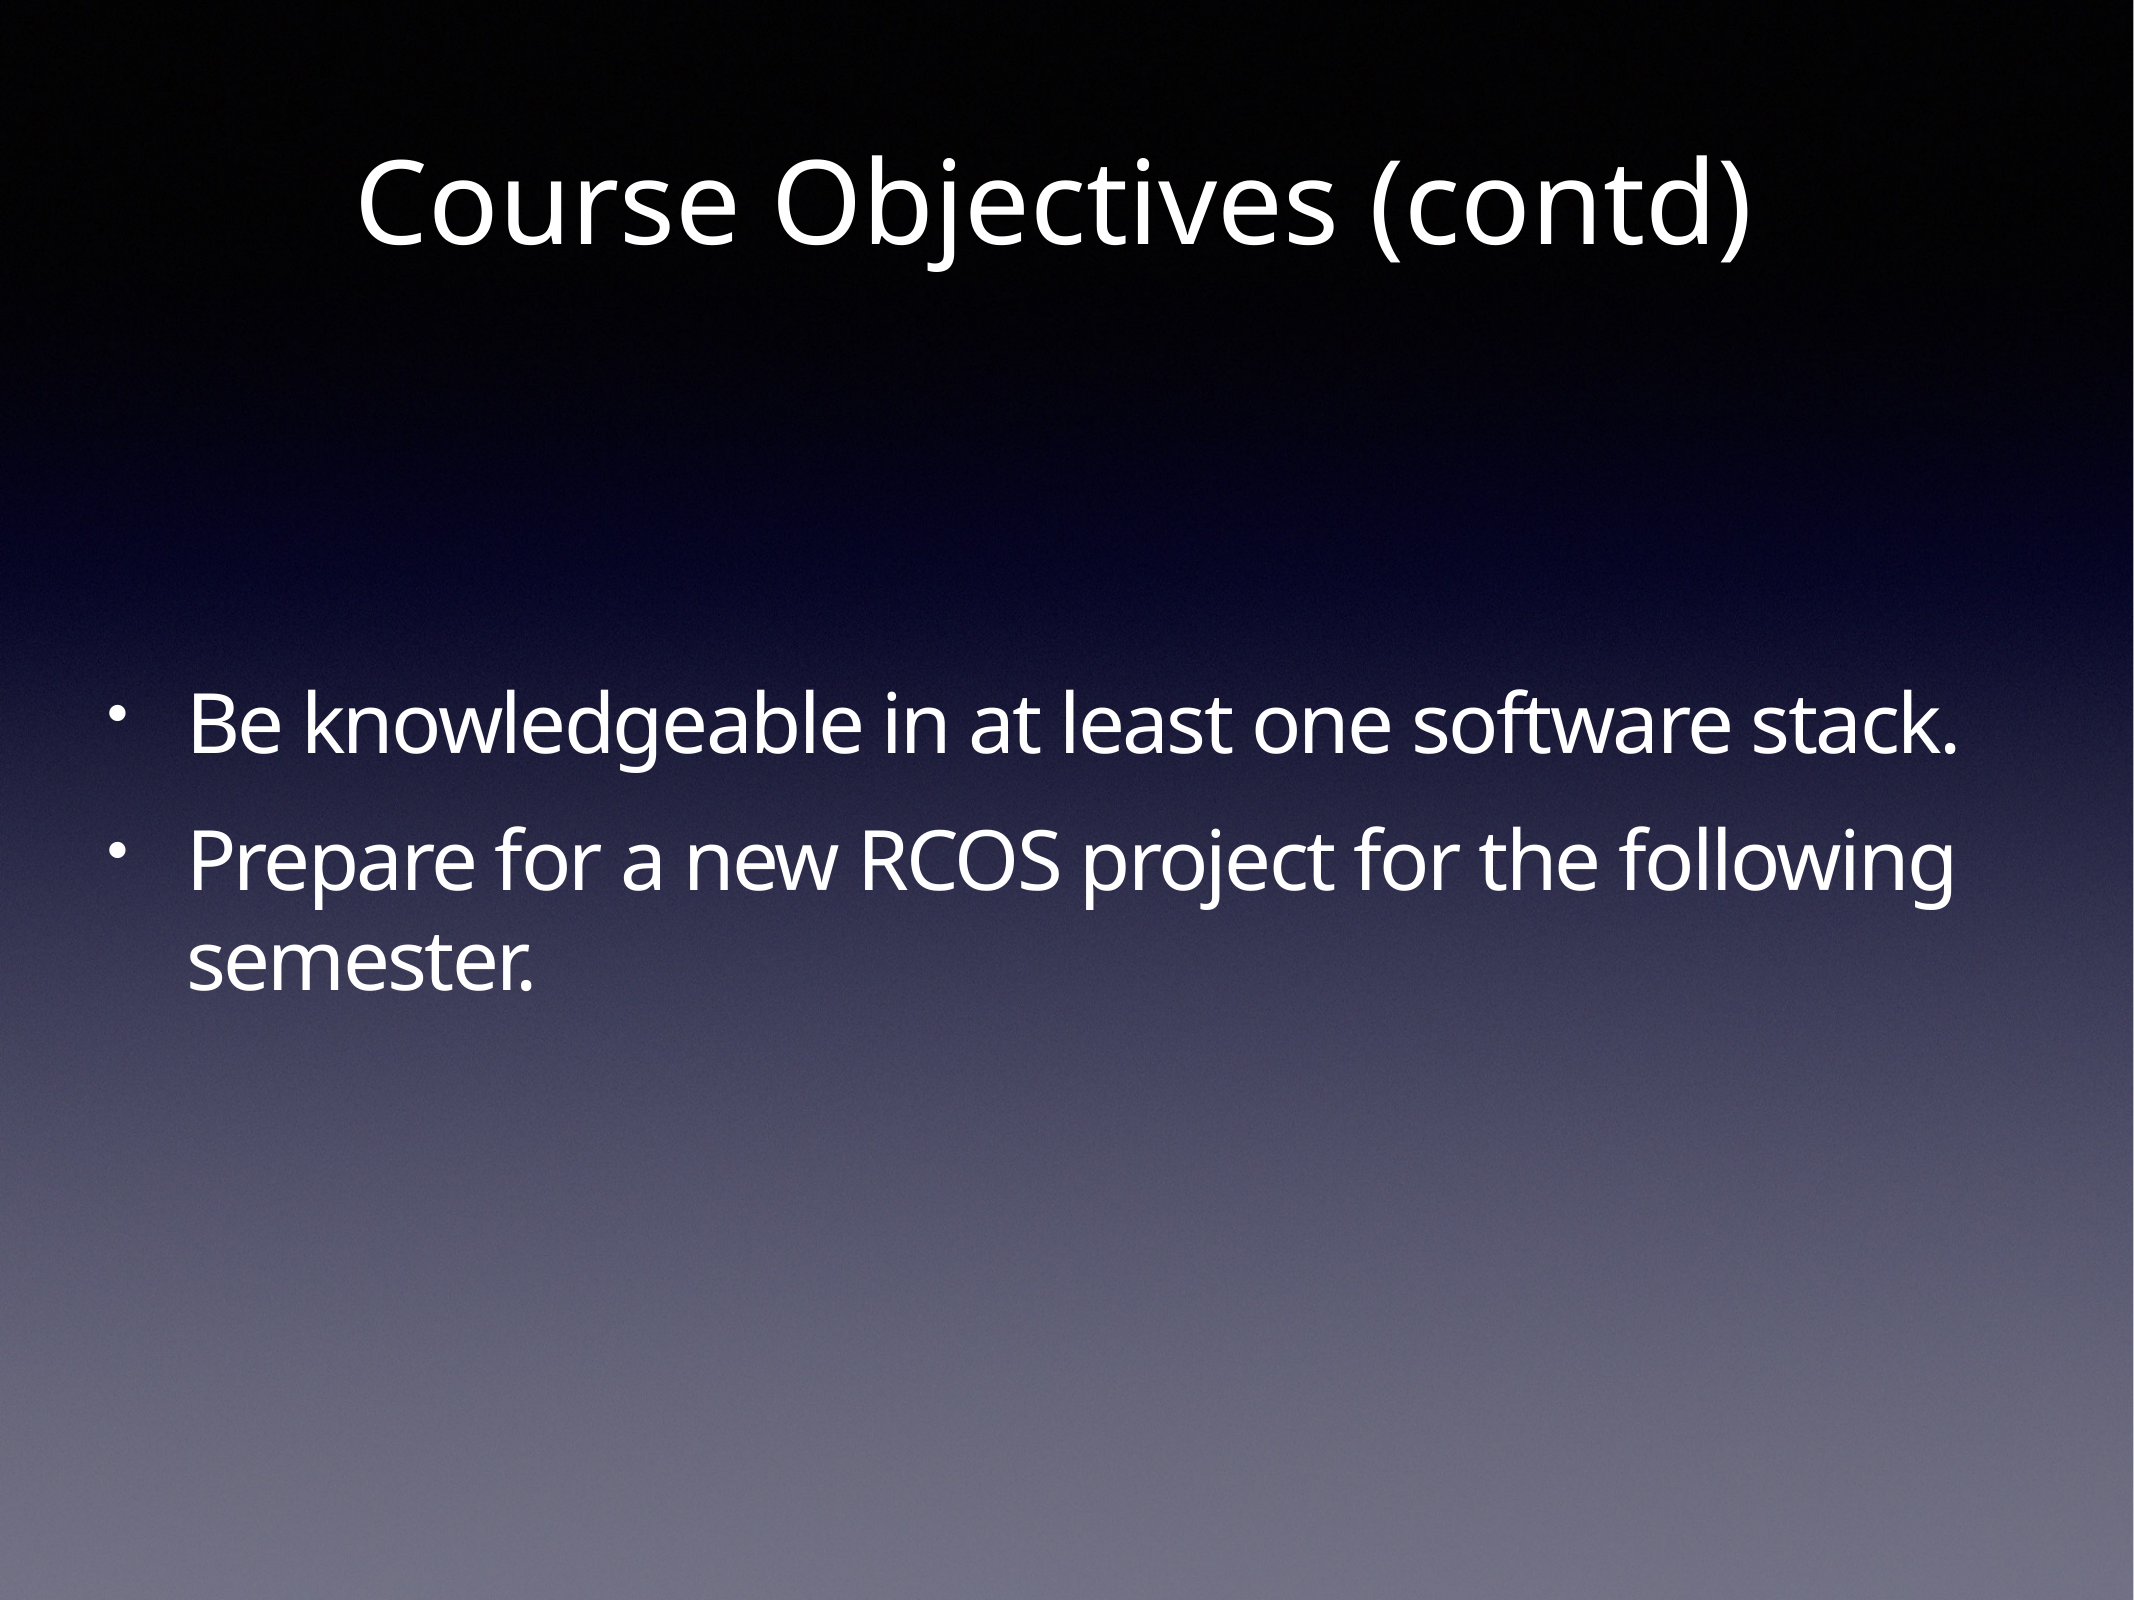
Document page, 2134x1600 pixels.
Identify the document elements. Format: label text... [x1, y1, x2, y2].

text_box Be knowledgeable in at least one software stack. Prepare for a new RCOS project for the following semester. [107, 374, 2028, 1303]
text_box Course Objectives (contd) [107, 127, 2028, 268]
picture [0, 0, 2134, 1600]
